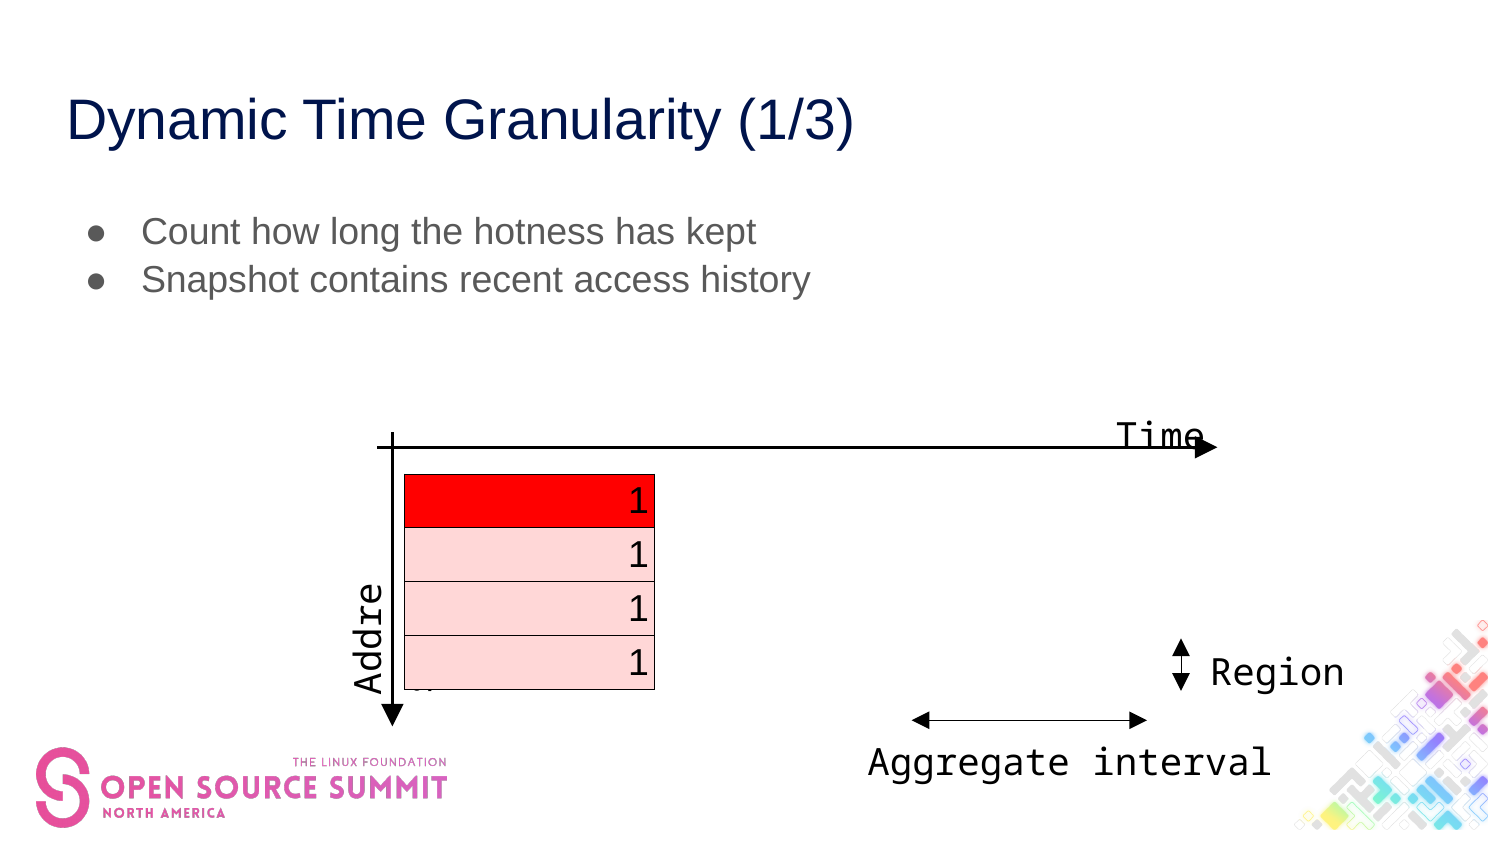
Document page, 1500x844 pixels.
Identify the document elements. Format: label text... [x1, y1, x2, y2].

text_box Time [1100, 402, 1206, 455]
table_cell 1 [405, 582, 654, 635]
text_box Address [333, 548, 387, 710]
table_cell 1 [405, 528, 654, 581]
text_box Region [1195, 638, 1338, 691]
table_cell 1 [405, 636, 654, 689]
text_box Aggregate interval [852, 728, 1220, 782]
list Count how long the hotness has kept Snapshot contains recent access history [51, 189, 1449, 734]
picture [1294, 620, 1488, 830]
title Dynamic Time Granularity (1/3) [51, 72, 1449, 167]
picture [36, 747, 447, 828]
table_header 1 [405, 475, 654, 527]
